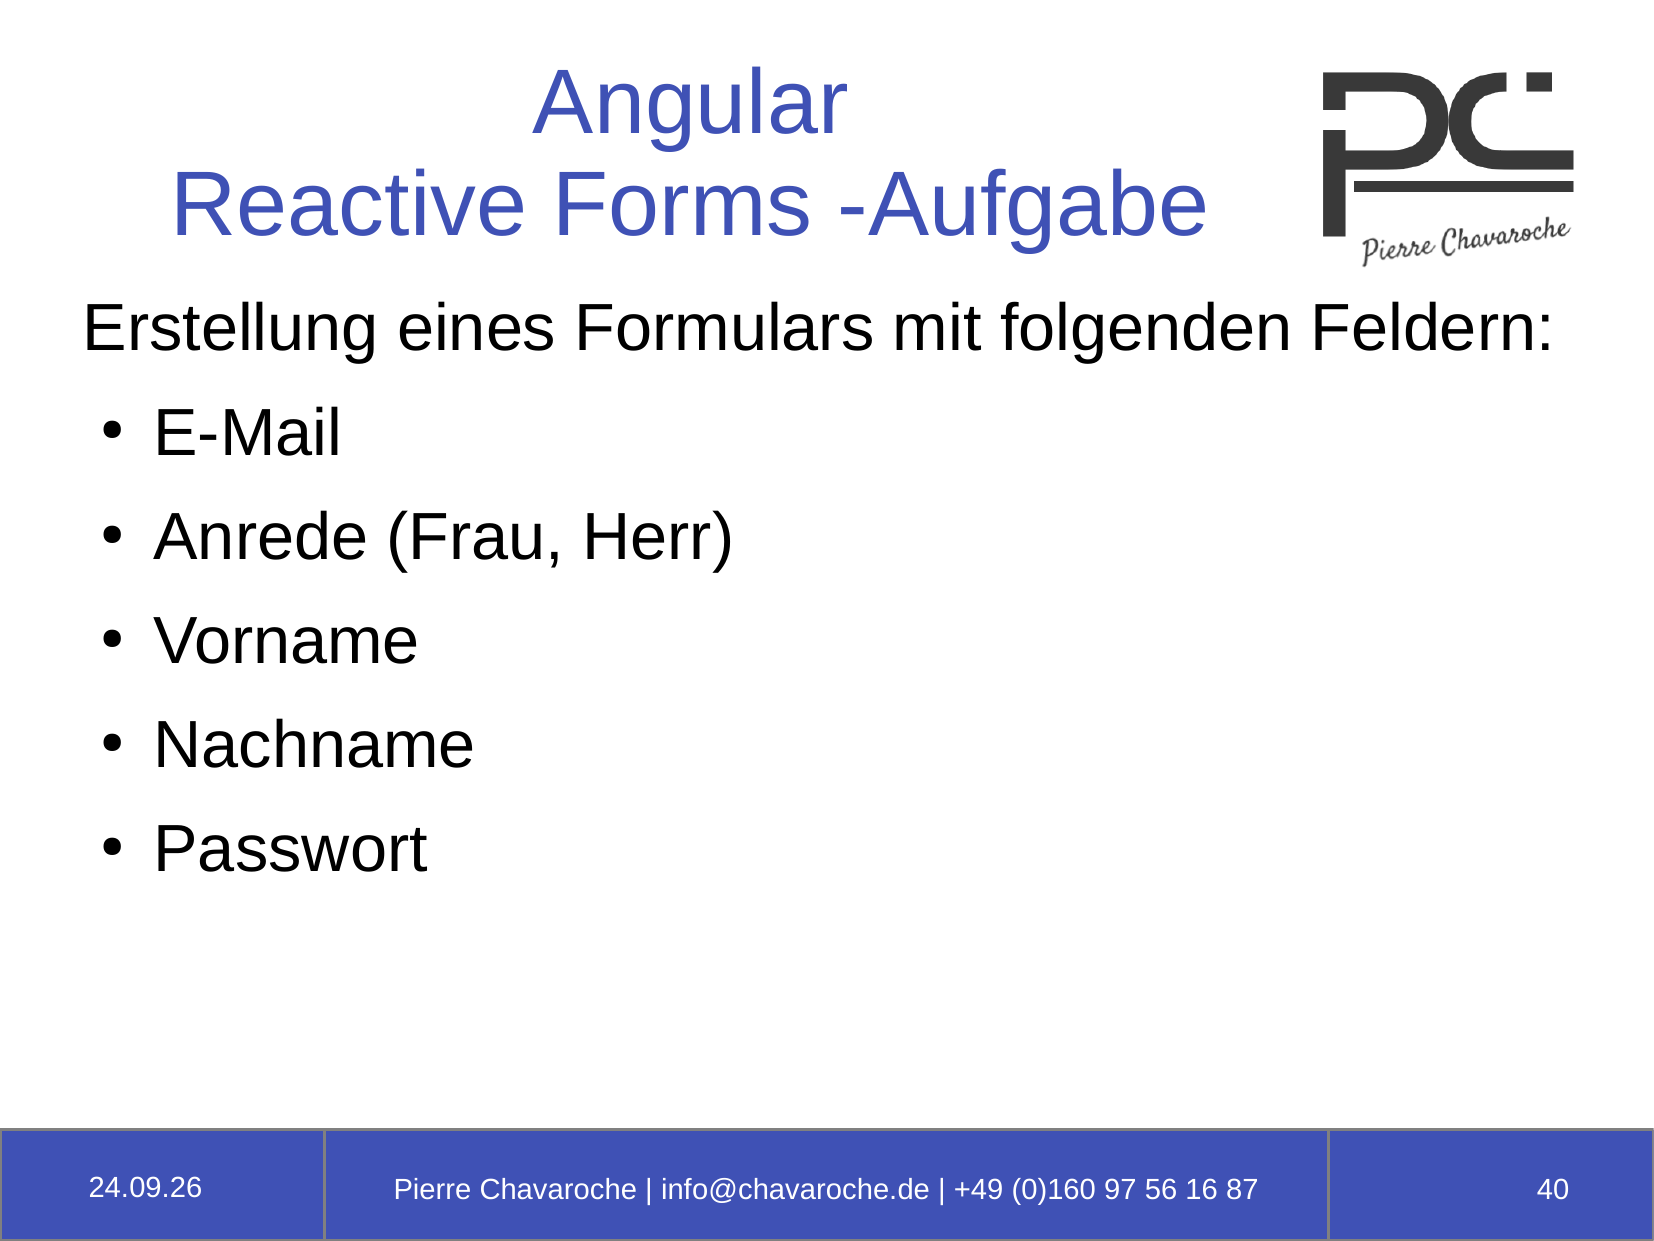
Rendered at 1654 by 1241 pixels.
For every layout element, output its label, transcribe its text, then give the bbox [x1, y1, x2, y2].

picture [1307, 29, 1589, 311]
list Erstellung eines Formulars mit folgenden Feldern: E-Mail Anrede (Frau, Herr) Vorname Nachname Passwort [82, 290, 1571, 1109]
title Angular Reactive Forms -Aufgabe [82, 49, 1300, 257]
